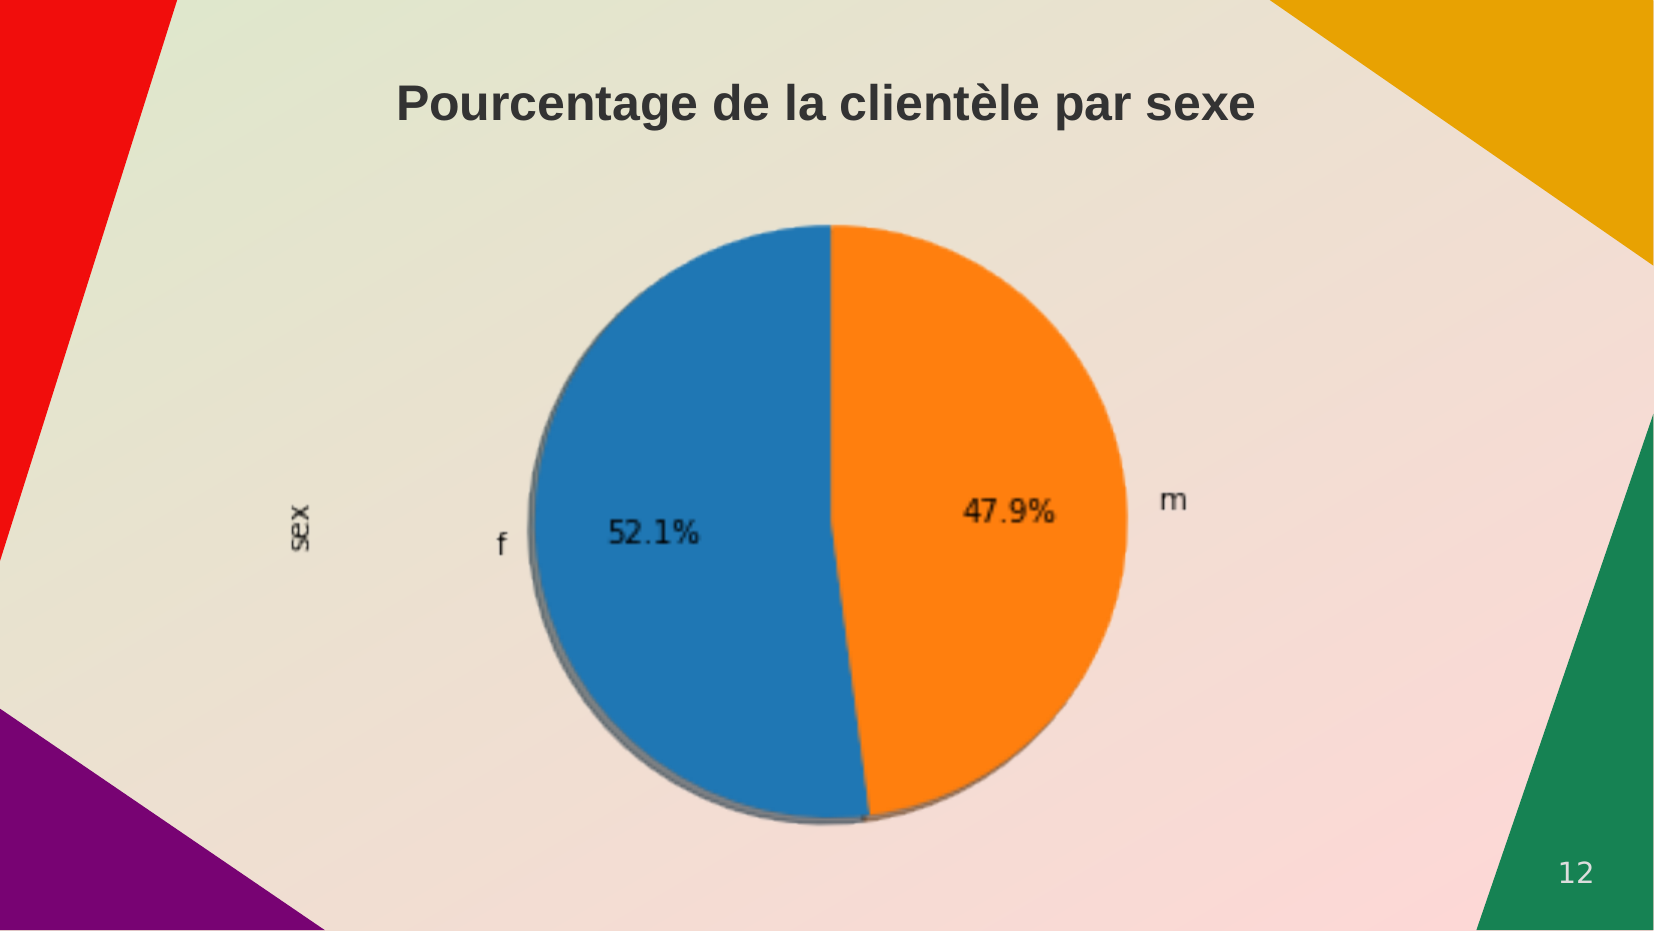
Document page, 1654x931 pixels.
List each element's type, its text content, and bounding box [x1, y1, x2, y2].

title Pourcentage de la clientèle par sexe [118, 29, 1536, 178]
picture [265, 177, 1359, 873]
